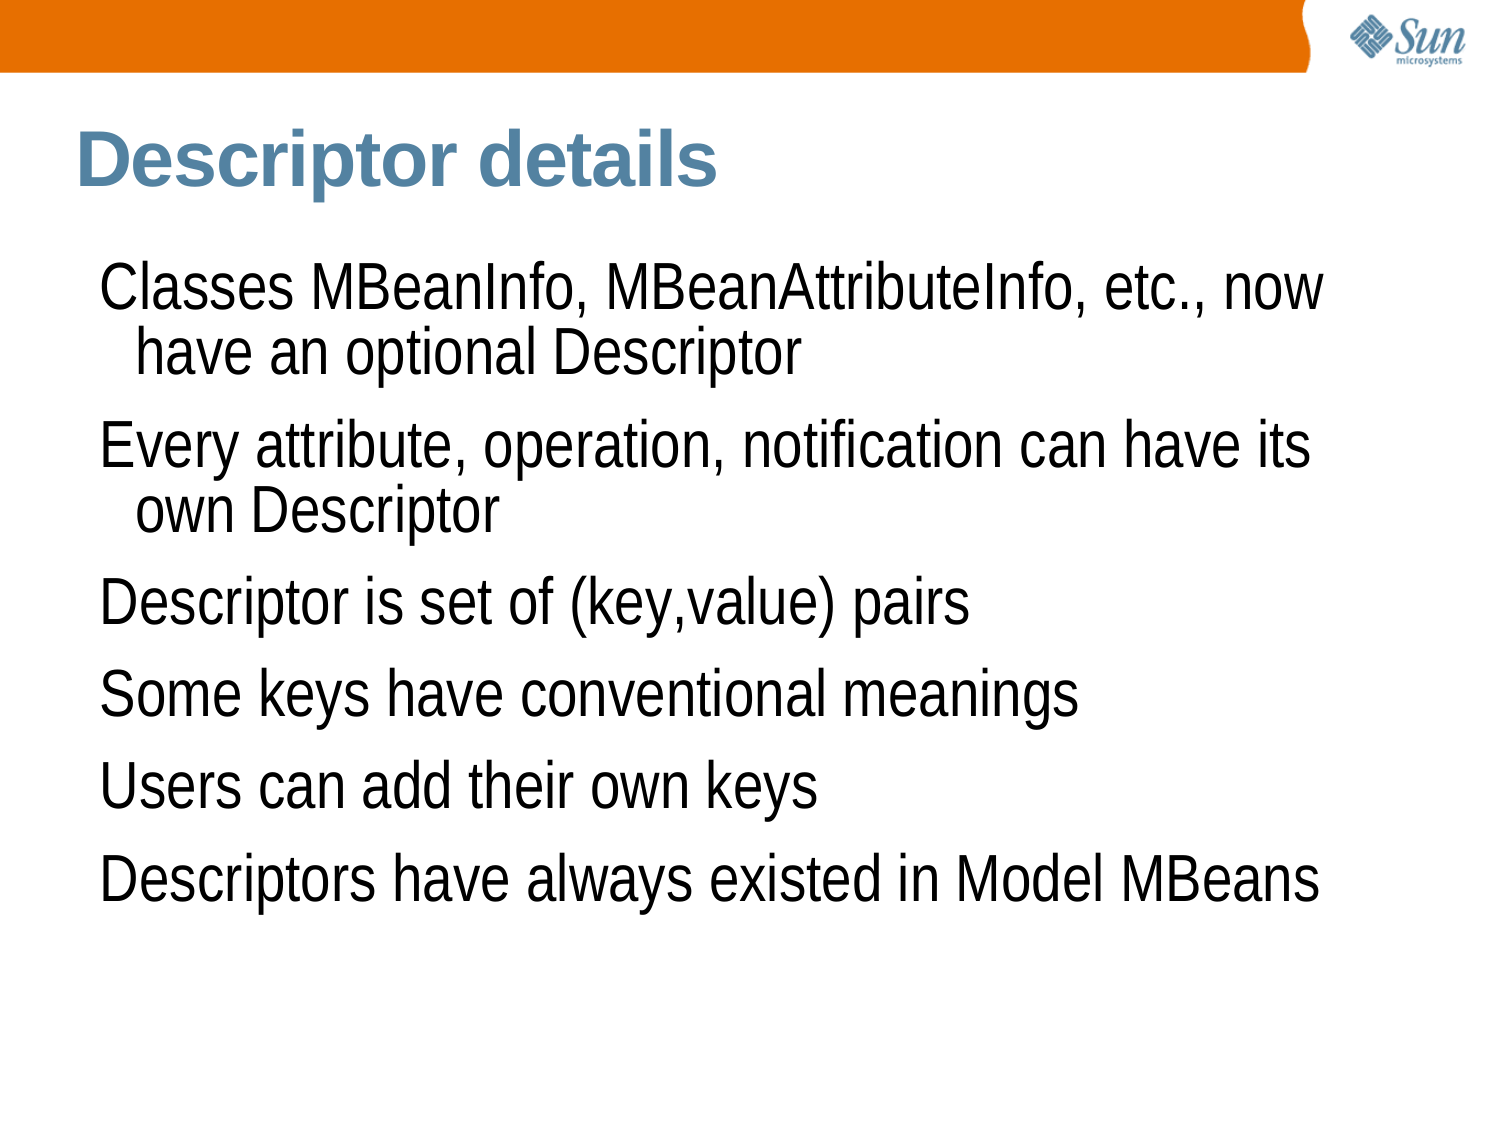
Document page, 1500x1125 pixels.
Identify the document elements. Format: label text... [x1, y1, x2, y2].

picture [0, 0, 1500, 75]
list Classes MBeanInfo, MBeanAttributeInfo, etc., now have an optional Descriptor Every attribute, operation, notification can have its own Descriptor Descriptor is set of (key,value) pairs Some keys have conventional meanings Users can add their own keys Descriptors have always existed in Model MBeans [64, 257, 1402, 1017]
title Descriptor details [75, 122, 1438, 228]
